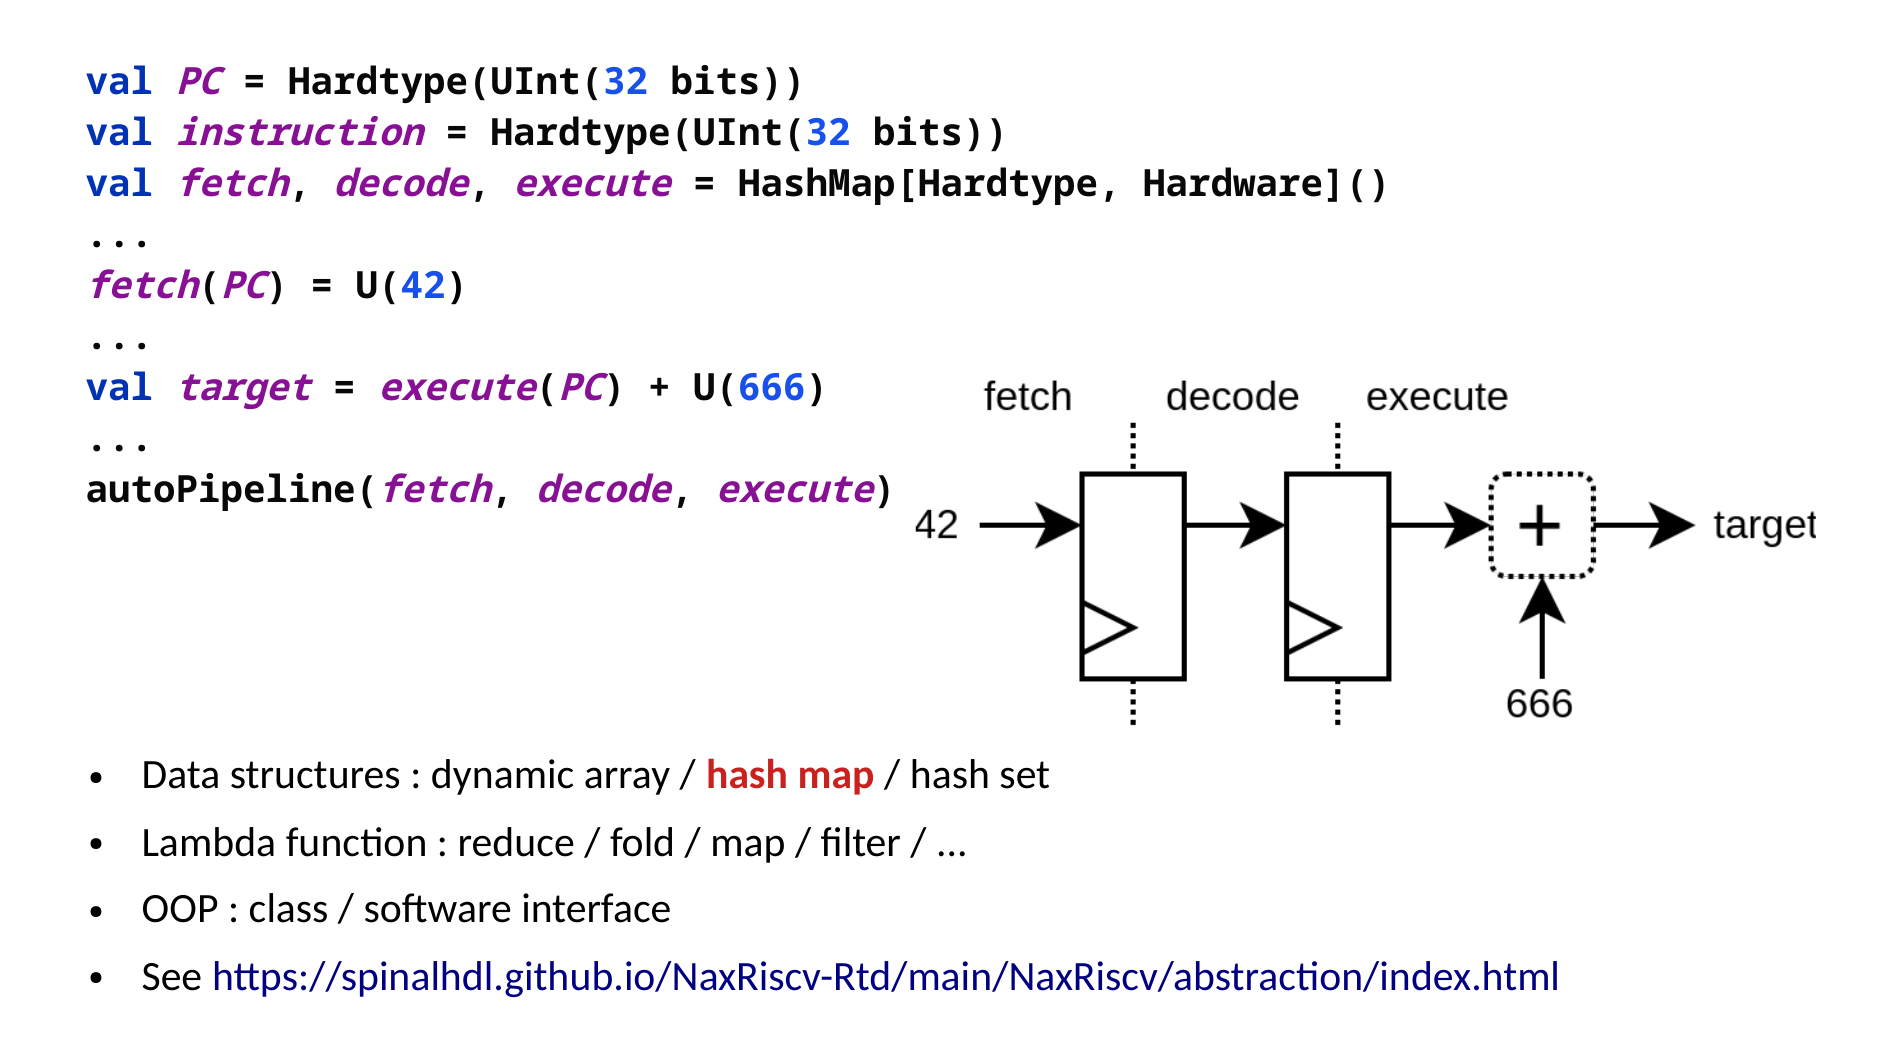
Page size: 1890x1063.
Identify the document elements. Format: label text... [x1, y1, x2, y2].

text_box val PC = Hardtype(UInt(32 bits)) val instruction = Hardtype(UInt(32 bits)) val fetch, decode, execute = HashMap[Hardtype, Hardware]() ... fetch(PC) = U(42) ... val target = execute(PC) + U(666) ... autoPipeline(fetch, decode, execute) [70, 47, 1512, 513]
list Data structures : dynamic array / hash map / hash set Lambda function : reduce / fold / map / filter / ... OOP : class / software interface See https://spinalhdl.github.io/NaxRiscv-Rtd/main/NaxRiscv/abstraction/index.html [70, 688, 1878, 1063]
picture [783, 318, 1890, 784]
